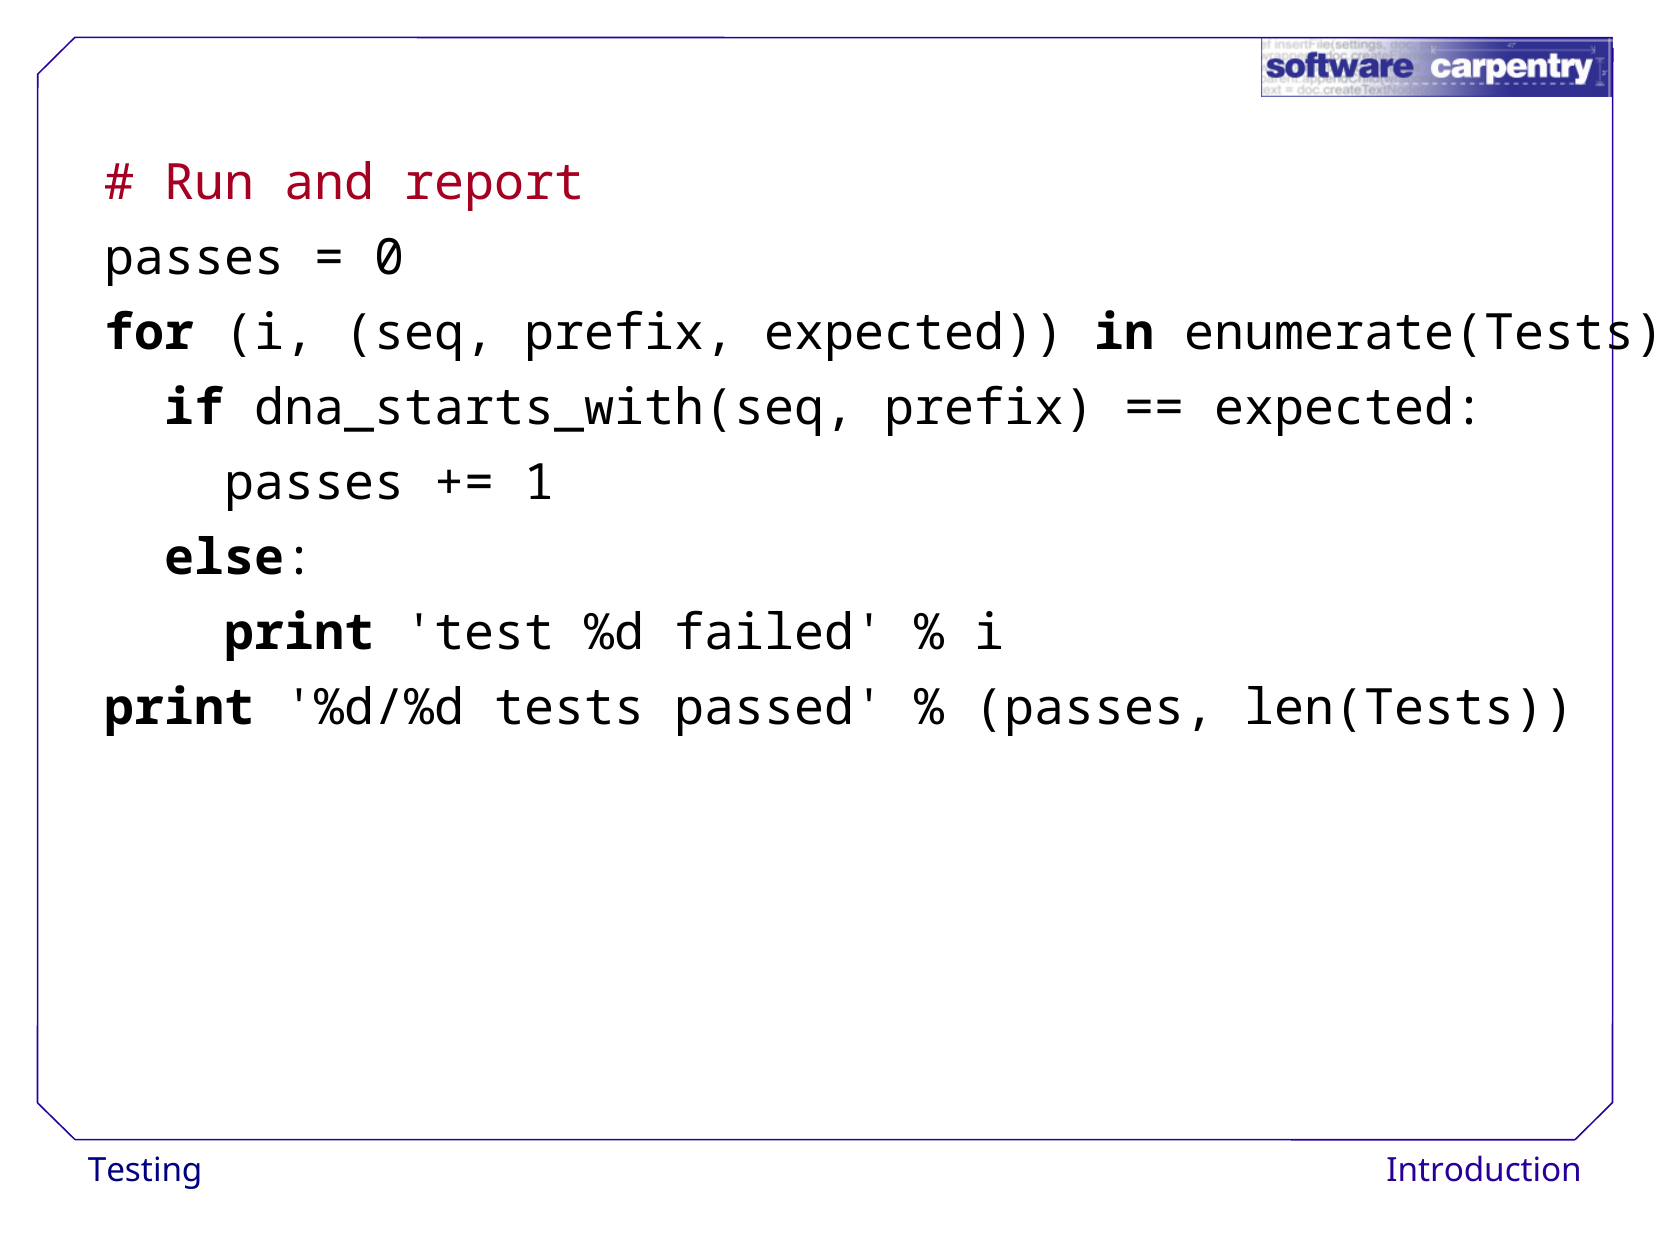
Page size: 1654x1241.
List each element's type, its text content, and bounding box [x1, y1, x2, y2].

text_box # Run and report passes = 0 for (i, (seq, prefix, expected)) in enumerate(Tests): if dna_starts_with(seq, prefix) == expected: passes += 1 else: print 'test %d failed' % i print '%d/%d tests passed' % (passes, len(Tests)) [89, 126, 1512, 772]
picture [1261, 39, 1613, 97]
